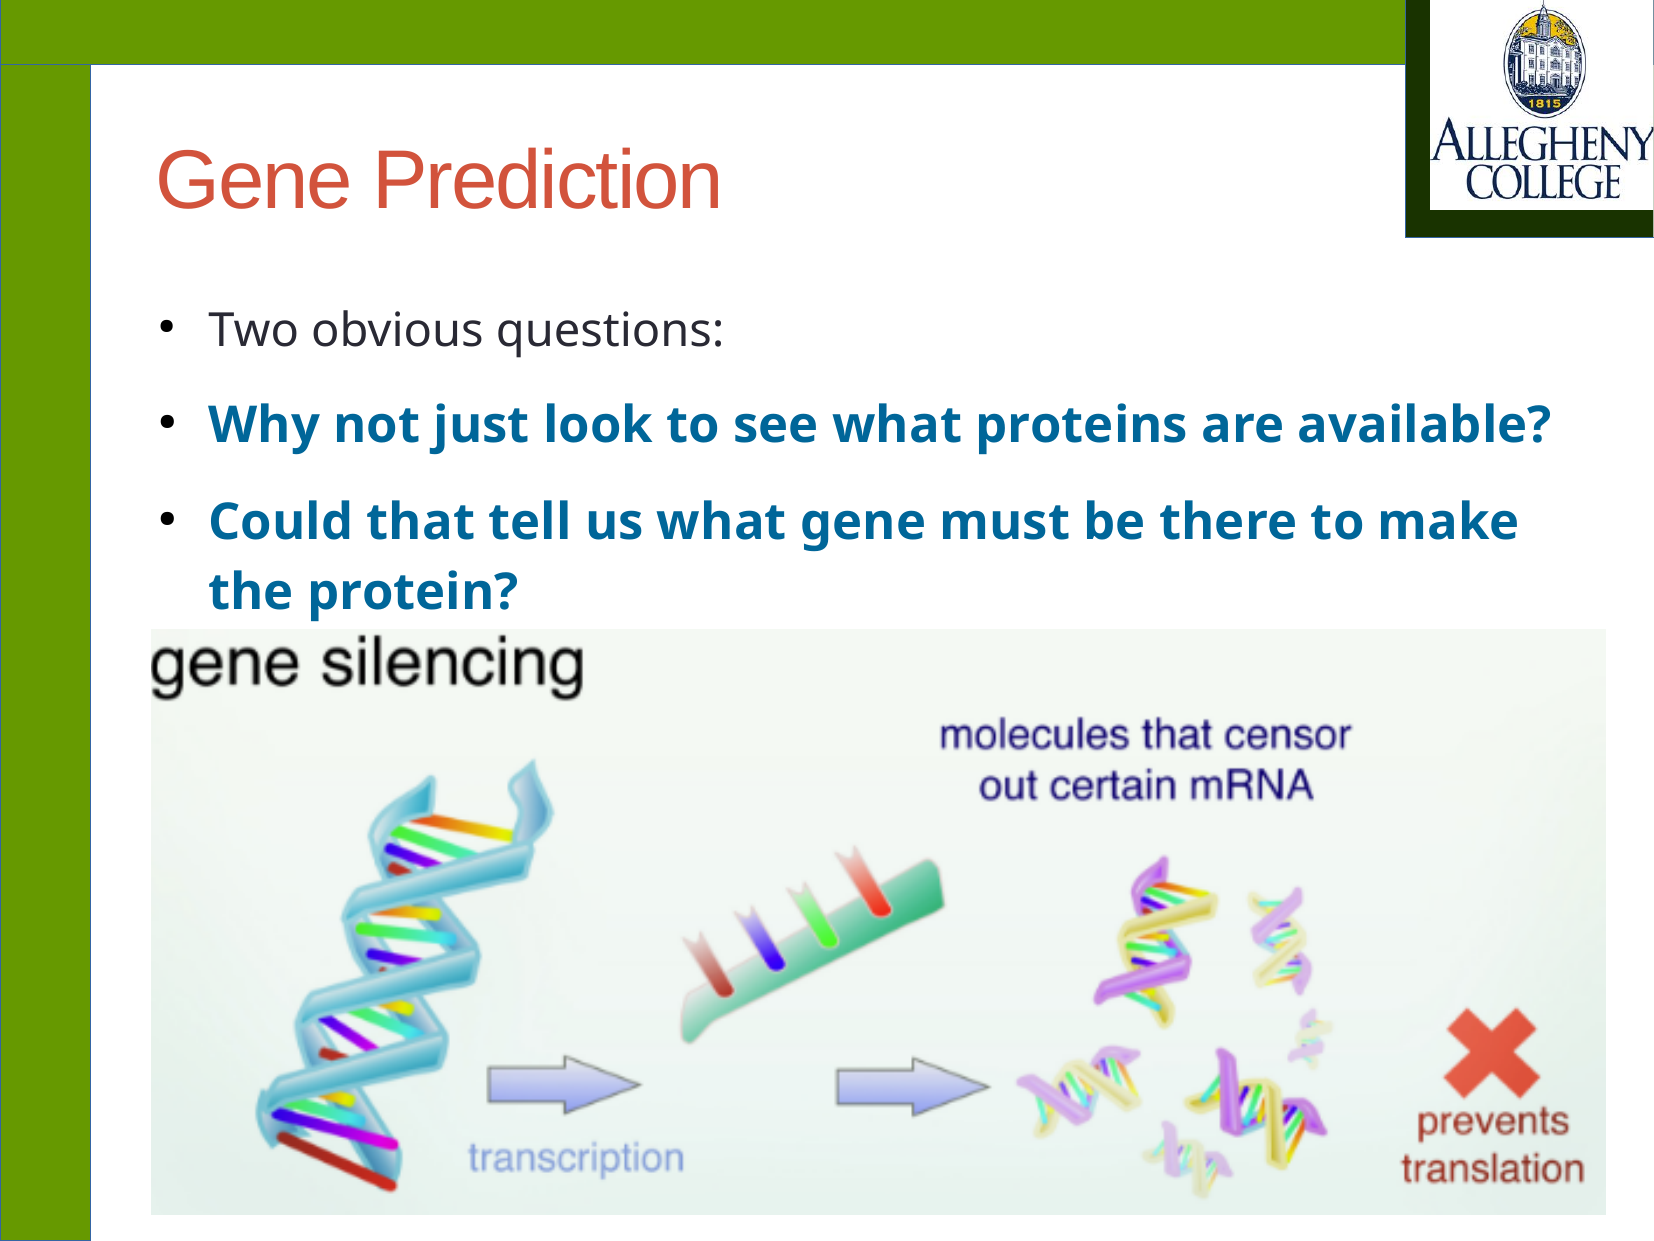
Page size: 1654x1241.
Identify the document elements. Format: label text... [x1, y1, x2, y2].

picture [151, 629, 1606, 1216]
list Two obvious questions: Why not just look to see what proteins are available? Could that tell us what gene must be there to make the protein? [141, 296, 1591, 631]
text_box Gene Prediction [155, 105, 1030, 256]
picture [1430, 0, 1654, 210]
text_box [0, 0, 1654, 1241]
